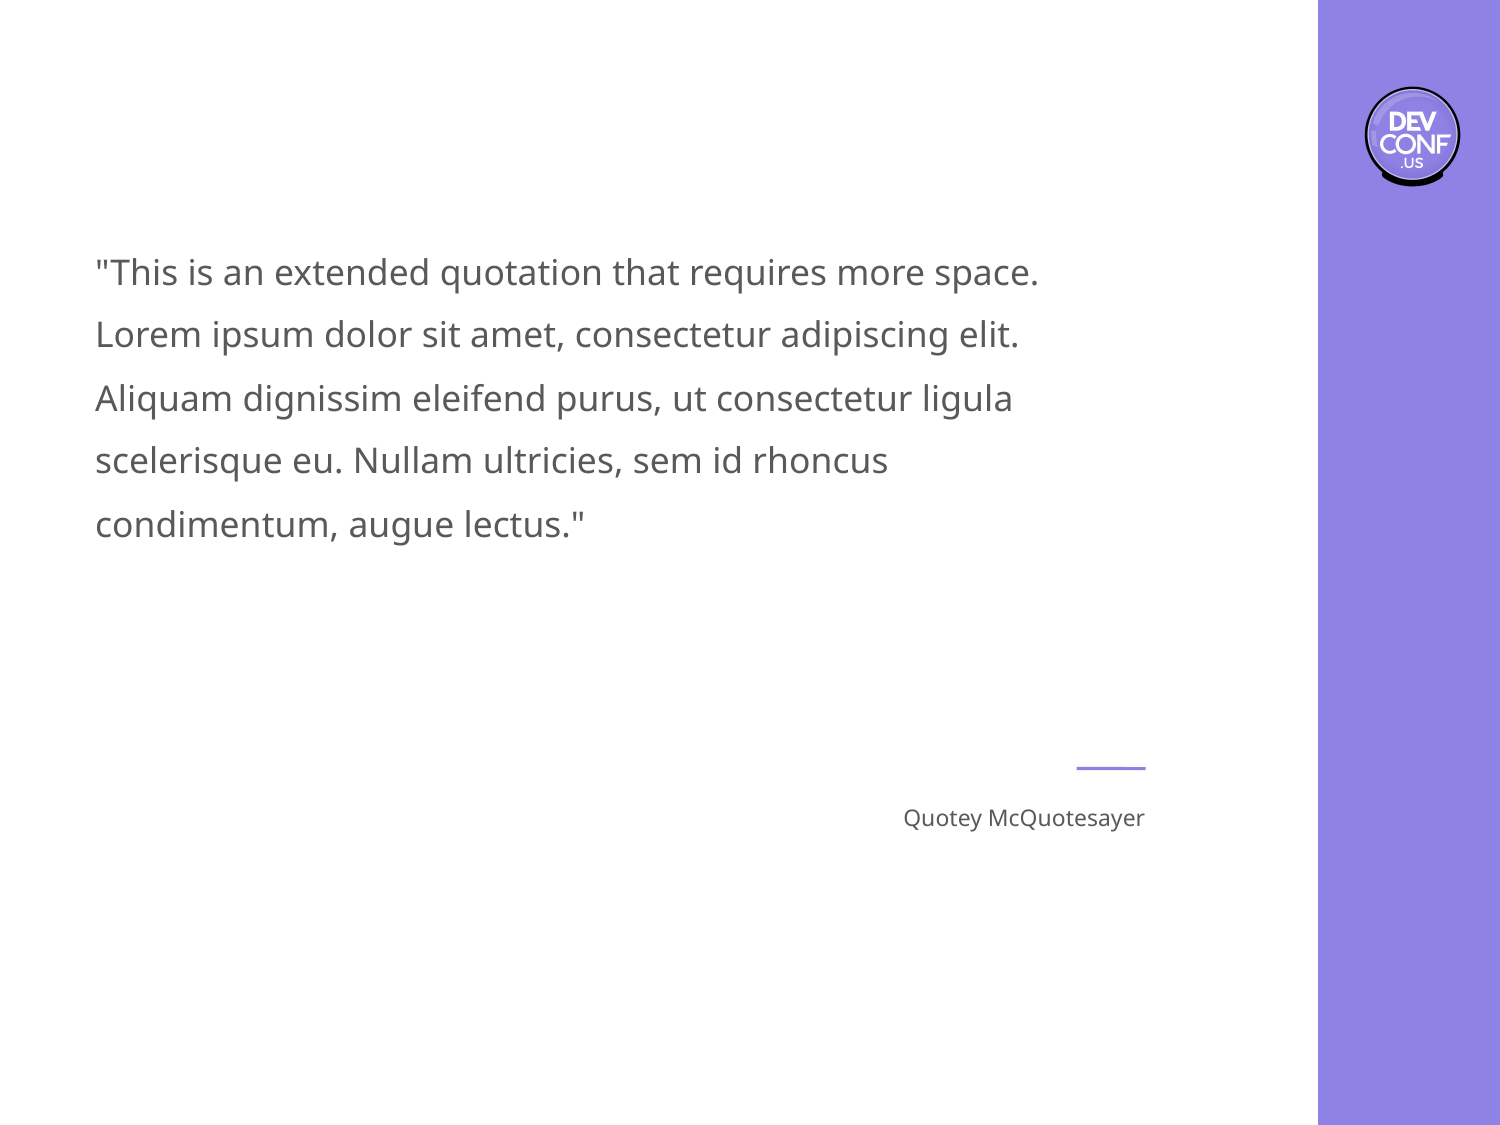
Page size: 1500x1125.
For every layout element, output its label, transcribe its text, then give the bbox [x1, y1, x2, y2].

subtitle Quotey McQuotesayer [584, 794, 1146, 887]
title "This is an extended quotation that requires more space. Lorem ipsum dolor sit amet, consectetur adipiscing elit. Aliquam dignissim eleifend purus, ut consectetur ligula scelerisque eu. Nullam ultricies, sem id rhoncus condimentum, augue lectus." [95, 232, 1143, 769]
picture [1358, 81, 1467, 191]
